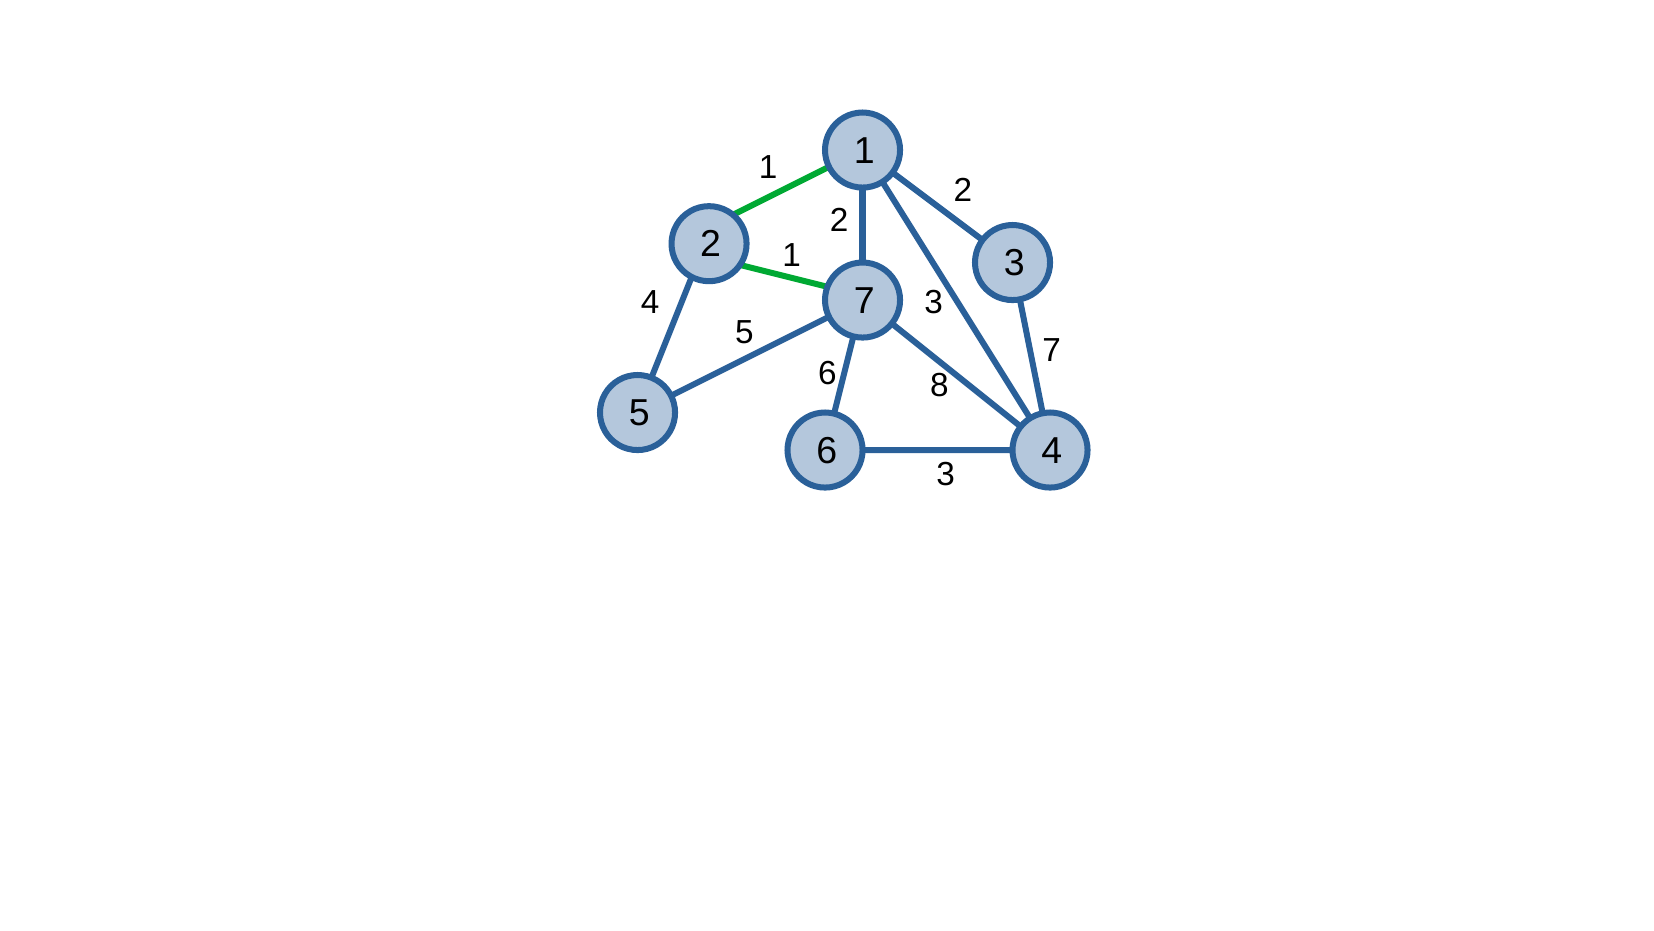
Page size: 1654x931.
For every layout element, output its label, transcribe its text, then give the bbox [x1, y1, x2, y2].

text_box 3 [975, 225, 1051, 301]
text_box 3 [909, 276, 948, 329]
text_box 8 [915, 359, 953, 412]
text_box 5 [600, 375, 676, 451]
text_box 4 [626, 276, 664, 329]
text_box 6 [787, 412, 863, 488]
text_box 7 [825, 262, 901, 338]
text_box 1 [825, 112, 901, 188]
text_box 1 [744, 140, 782, 193]
text_box 1 [767, 229, 806, 282]
text_box 5 [720, 306, 759, 358]
text_box 2 [815, 193, 853, 246]
text_box 6 [803, 347, 841, 400]
text_box 7 [1027, 323, 1066, 376]
text_box 2 [671, 206, 747, 282]
text_box 4 [1012, 412, 1088, 488]
text_box 2 [939, 164, 977, 217]
text_box 3 [921, 447, 959, 500]
